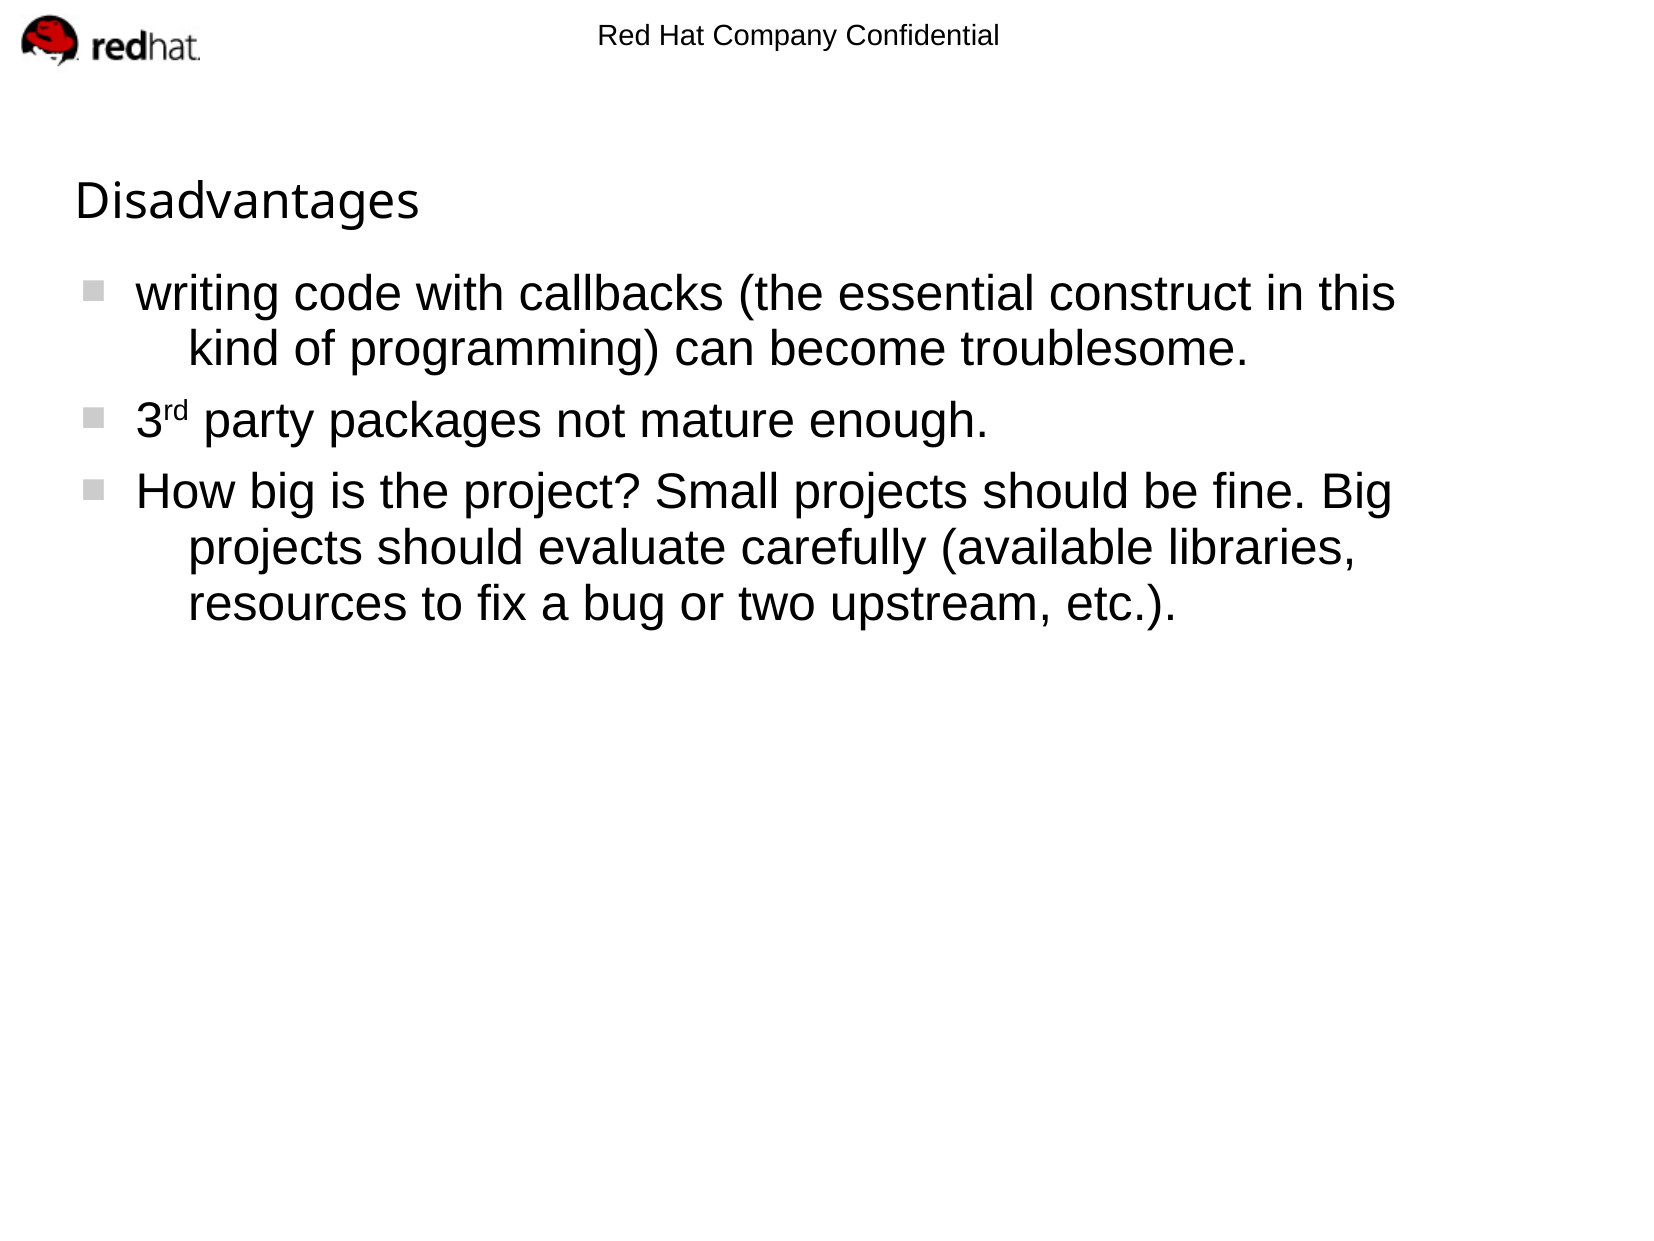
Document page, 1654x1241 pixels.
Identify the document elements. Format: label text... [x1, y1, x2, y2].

picture [20, 13, 200, 74]
list writing code with callbacks (the essential construct in this kind of programming) can become troublesome. 3rd party packages not mature enough. How big is the project? Small projects should be fine. Big projects should evaluate carefully (available libraries, resources to fix a bug or two upstream, etc.). [77, 264, 1500, 1174]
title Disadvantages [74, 140, 1506, 259]
